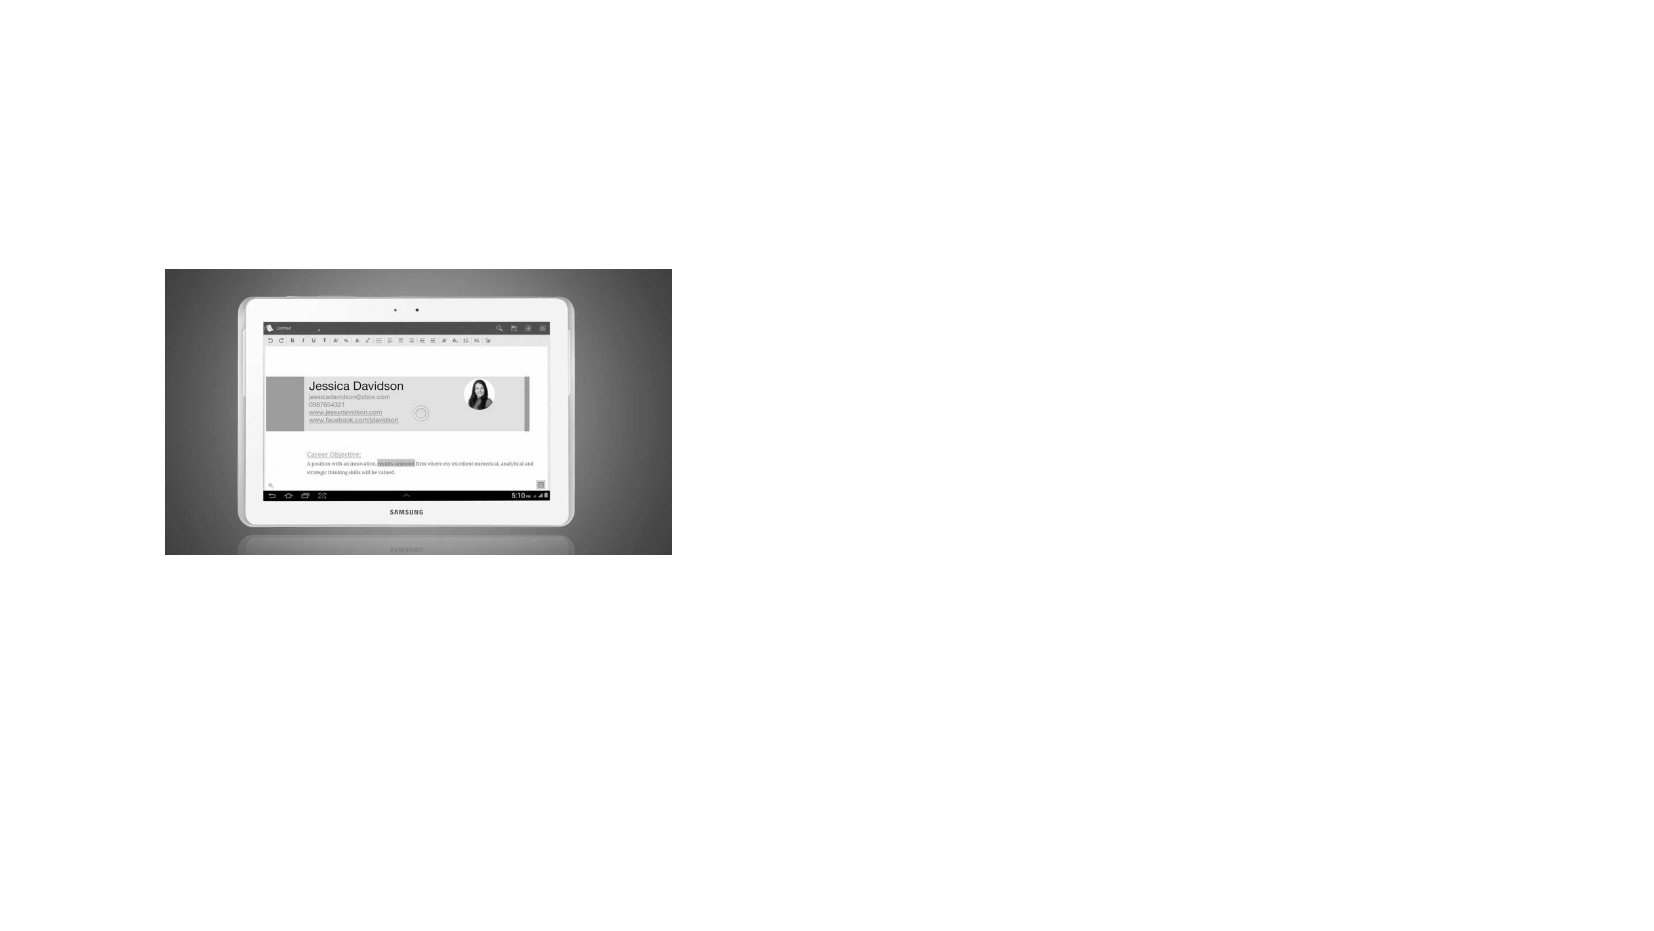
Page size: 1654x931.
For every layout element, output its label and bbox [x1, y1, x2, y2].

picture [165, 270, 672, 556]
